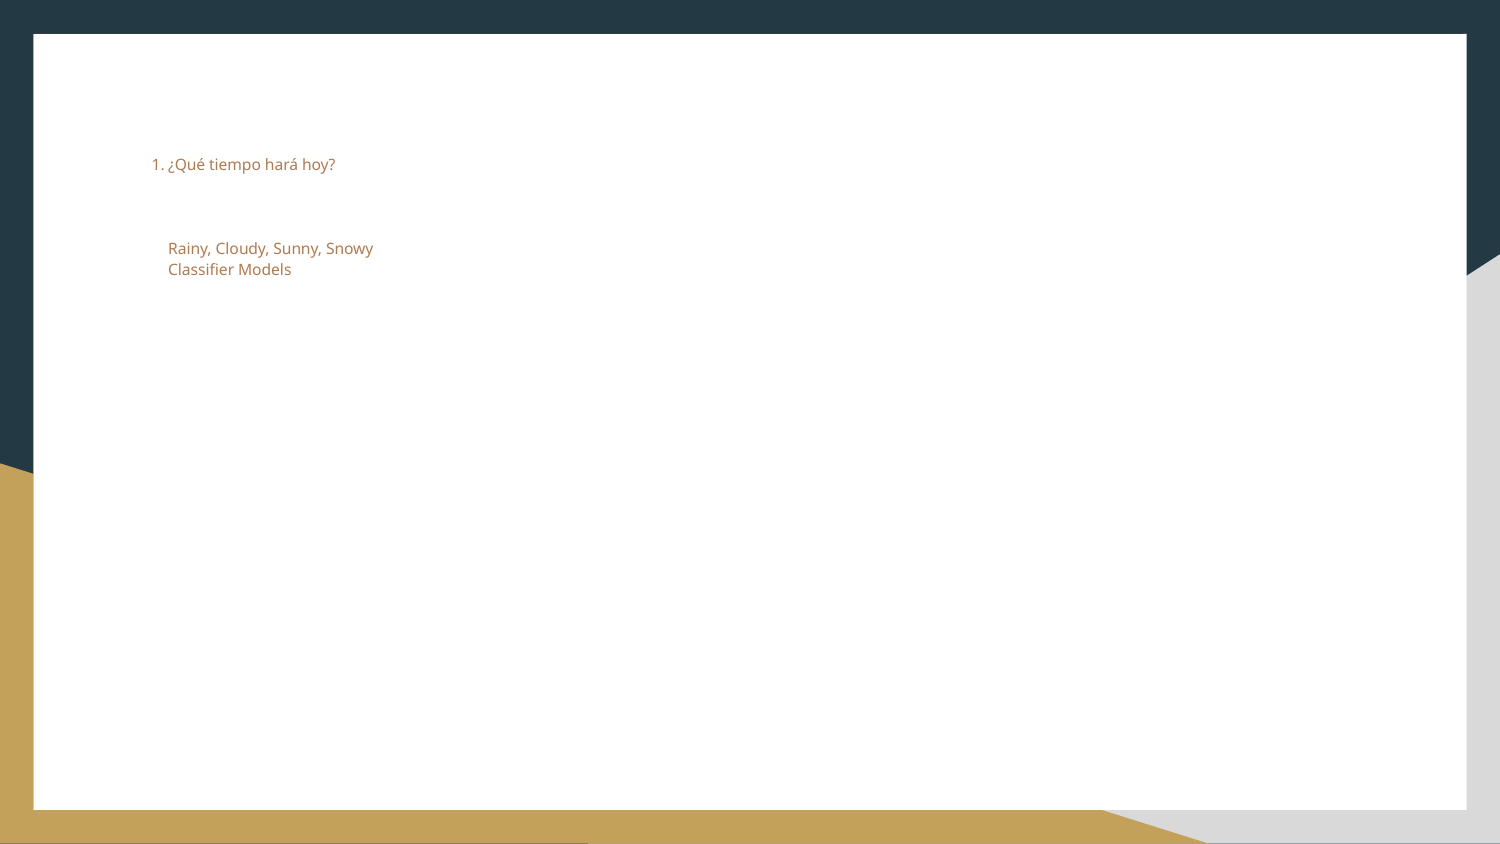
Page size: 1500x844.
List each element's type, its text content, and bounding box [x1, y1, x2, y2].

title ¿Qué tiempo hará hoy? Rainy, Cloudy, Sunny, Snowy Classifier Models [134, 138, 1366, 296]
